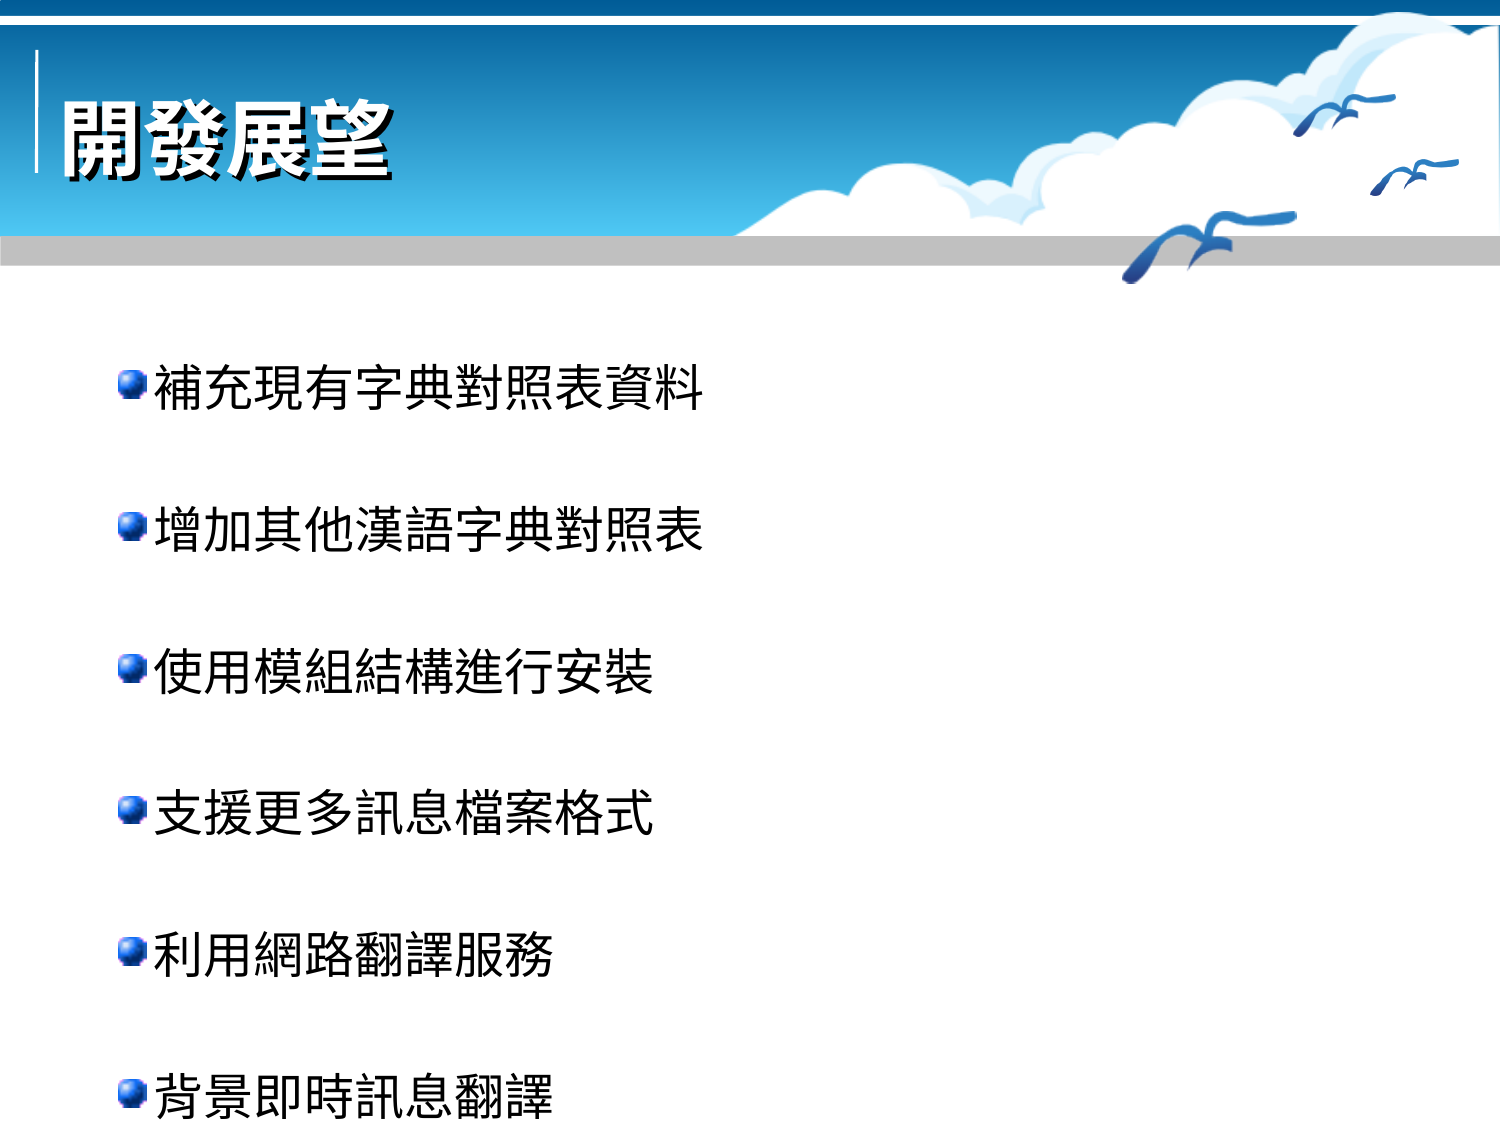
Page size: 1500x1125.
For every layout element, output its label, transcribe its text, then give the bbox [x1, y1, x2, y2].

title 開發展望 [59, 86, 1465, 186]
picture [118, 1099, 147, 1108]
text_box 補充現有字典對照表資料 增加其他漢語字典對照表 使用模組結構進行安裝 支援更多訊息檔案格式 利用網路翻譯服務 背景即時訊息翻譯 [118, 311, 1224, 1099]
picture [730, 12, 1500, 284]
